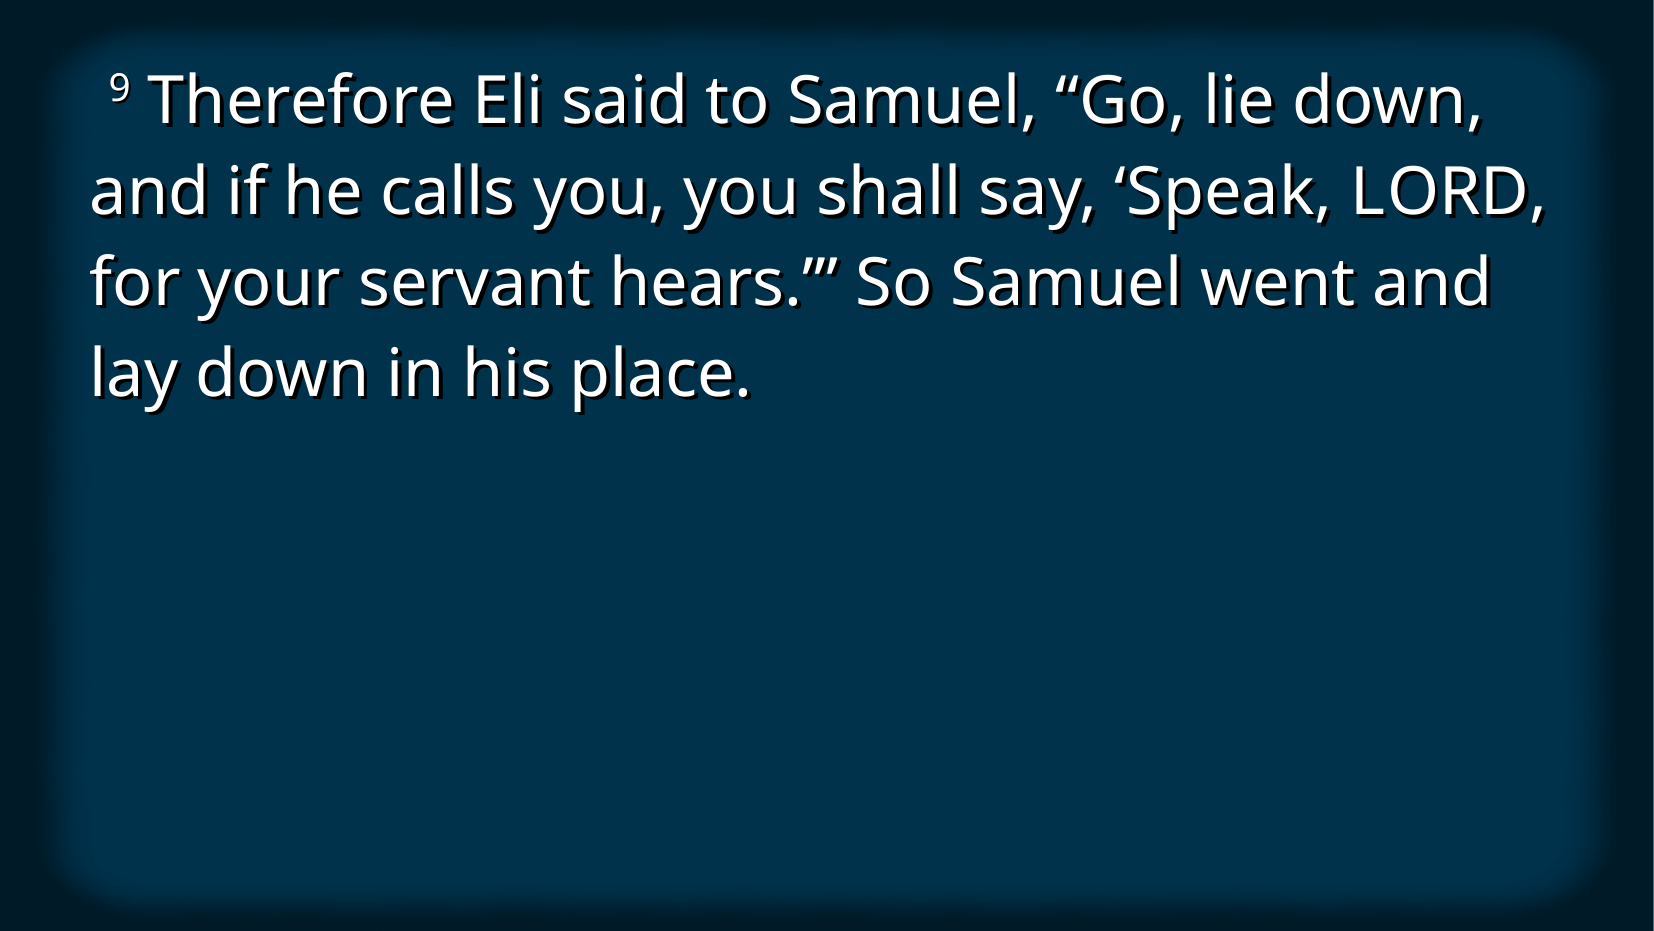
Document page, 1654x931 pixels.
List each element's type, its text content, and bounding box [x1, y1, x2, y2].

picture [0, 0, 1654, 931]
text_box 9 Therefore Eli said to Samuel, “Go, lie down, and if he calls you, you shall say, ‘Speak, LORD, for your servant hears.’” So Samuel went and lay down in his place. [75, 45, 1591, 415]
